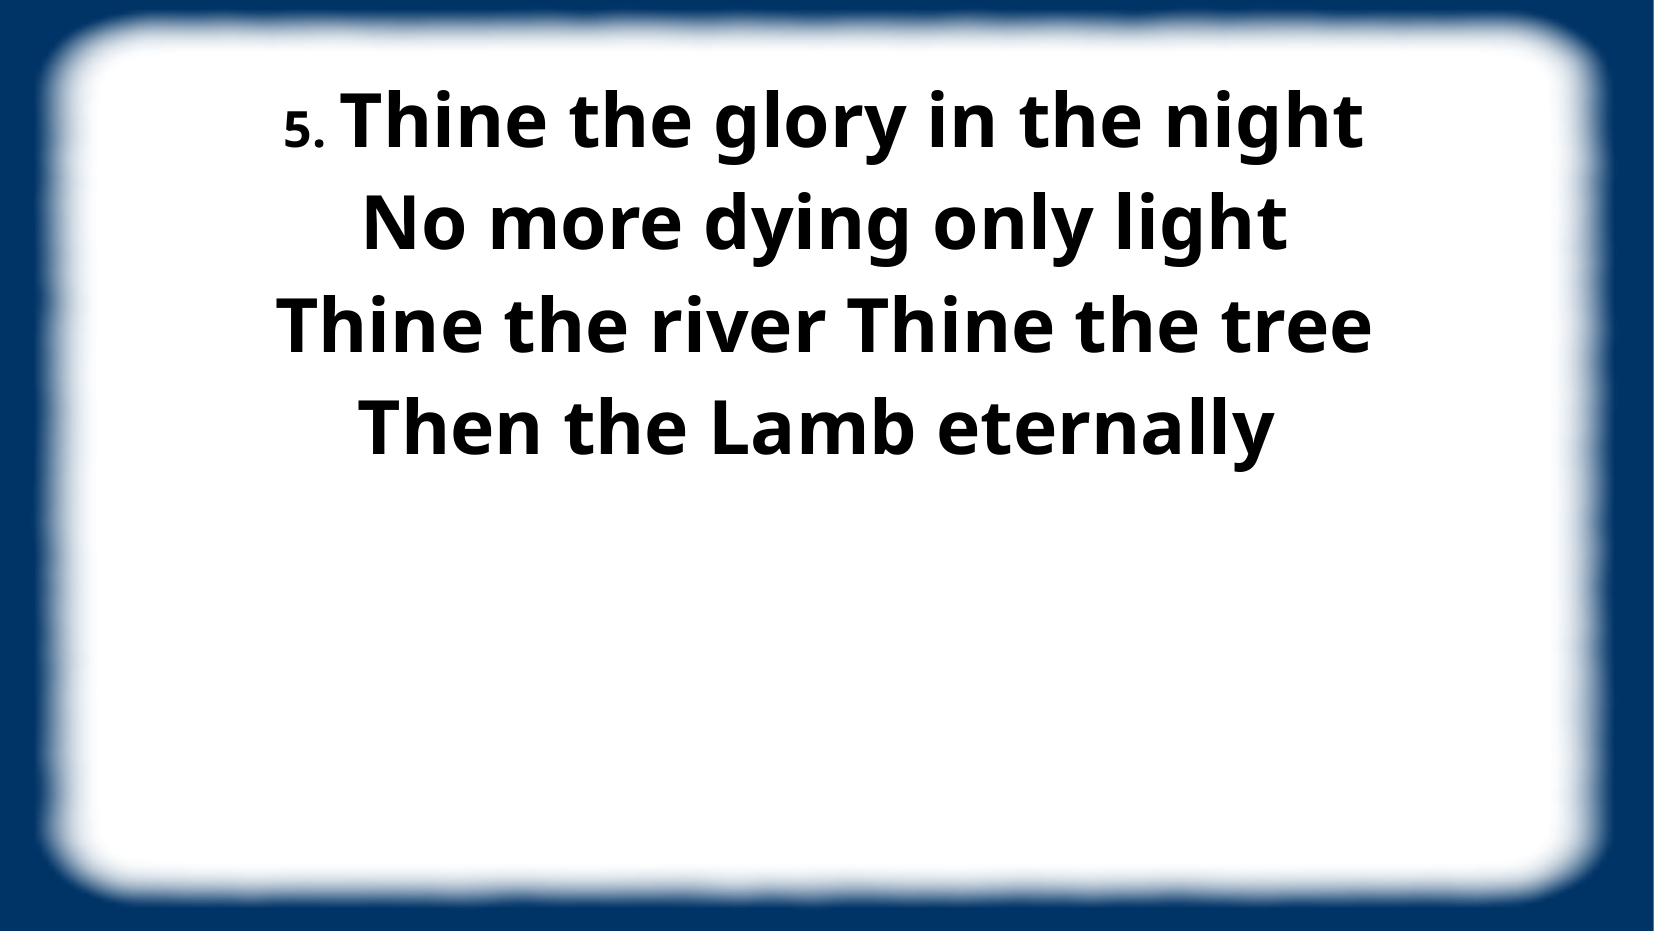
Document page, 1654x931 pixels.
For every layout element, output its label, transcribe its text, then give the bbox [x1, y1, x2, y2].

text_box 5. Thine the glory in the night No more dying only light Thine the river Thine the tree Then the Lamb eternally [105, 60, 1546, 481]
picture [0, 0, 1654, 931]
